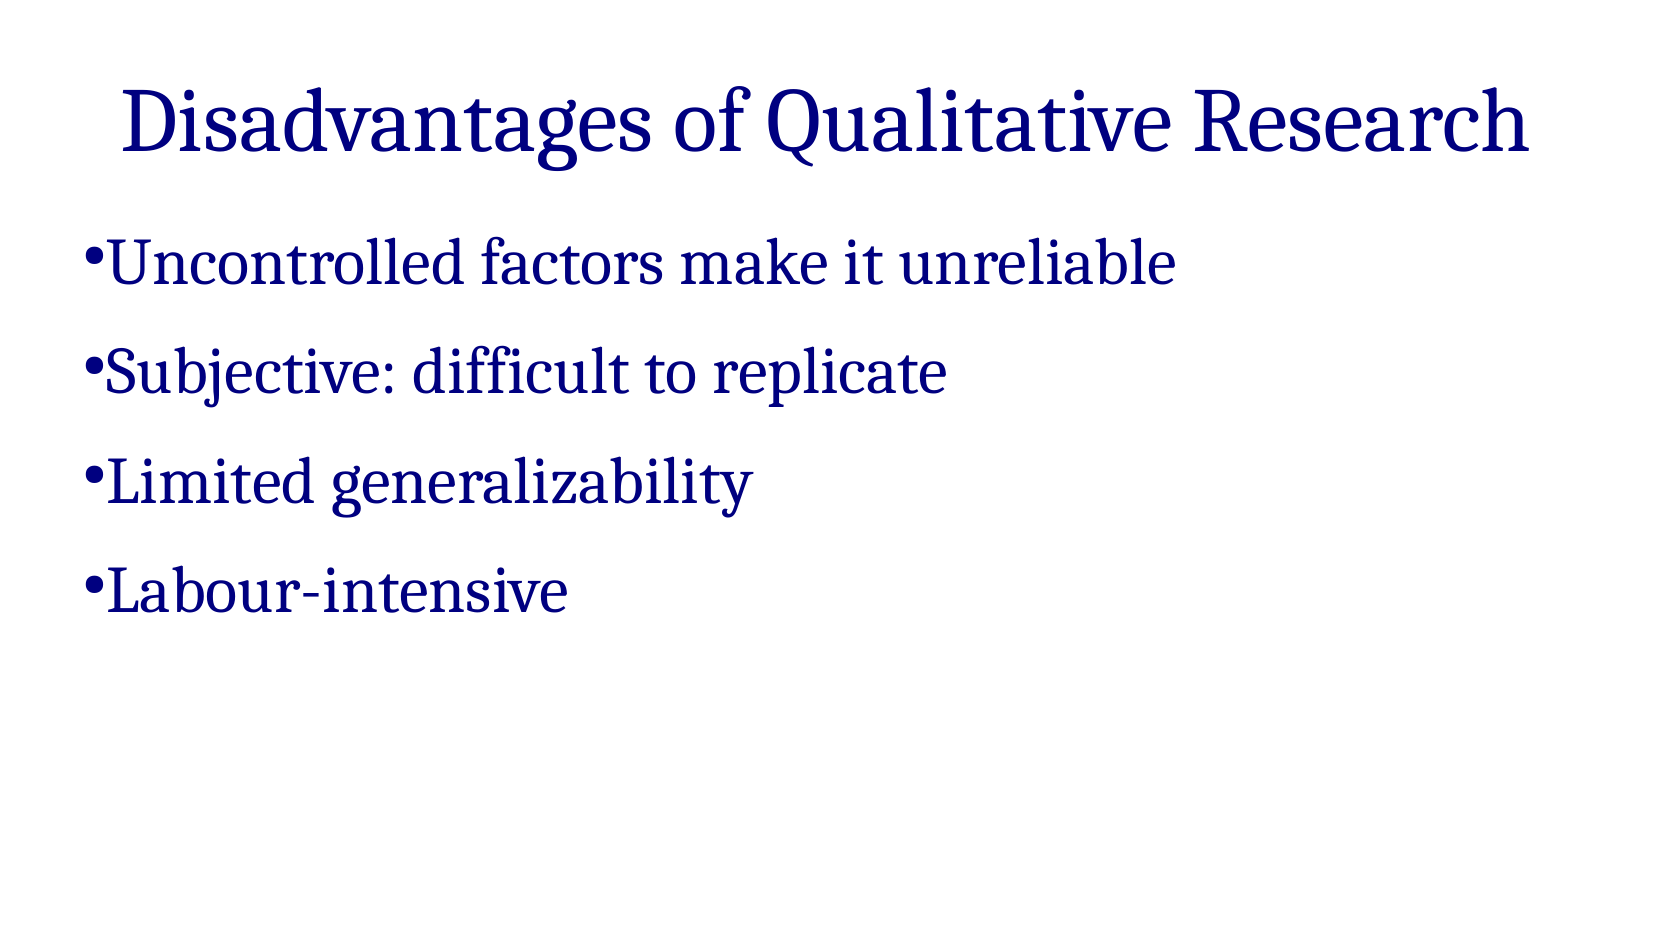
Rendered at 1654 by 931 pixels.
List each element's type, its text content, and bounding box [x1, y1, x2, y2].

list Uncontrolled factors make it unreliable Subjective: difficult to replicate Limited generalizability Labour-intensive [82, 217, 1571, 758]
title Disadvantages of Qualitative Research [82, 37, 1571, 193]
